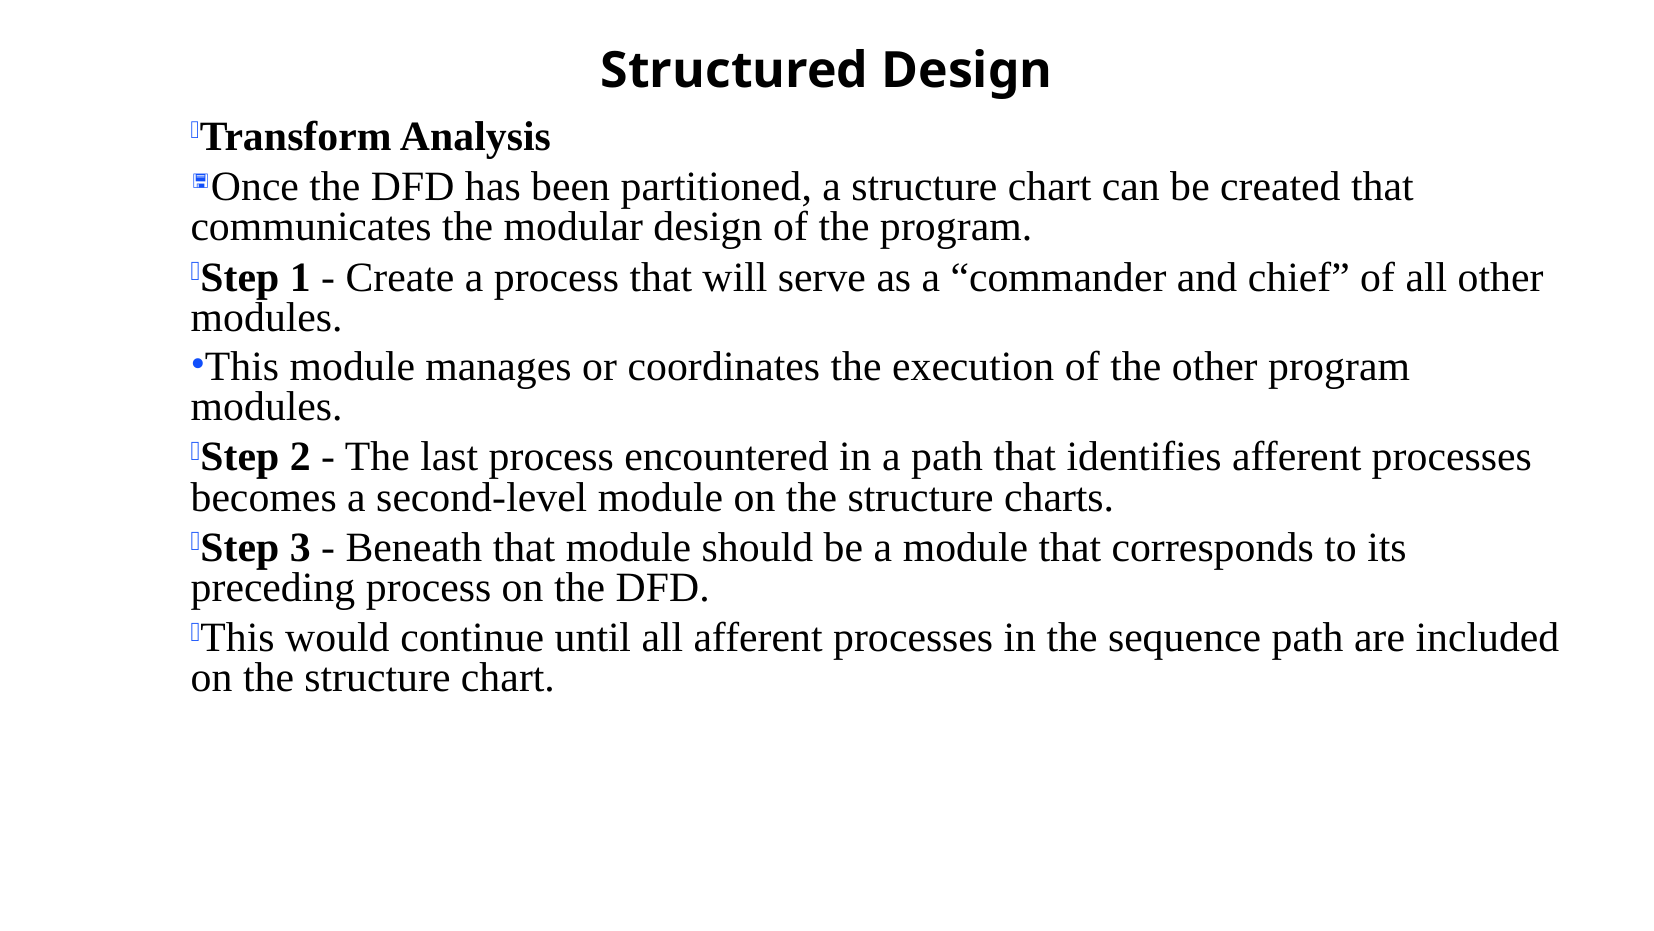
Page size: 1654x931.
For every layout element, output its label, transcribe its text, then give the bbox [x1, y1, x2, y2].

title Structured Design [248, 29, 1406, 93]
list Transform Analysis Once the DFD has been partitioned, a structure chart can be created that communicates the modular design of the program. Step 1 - Create a process that will serve as a “commander and chief” of all other modules. This module manages or coordinates the execution of the other program modules. Step 2 - The last process encountered in a path that identifies afferent processes becomes a second-level module on the structure charts. Step 3 - Beneath that module should be a module that corresponds to its preceding process on the DFD. This would continue until all afferent processes in the sequence path are included on the structure chart. [175, 110, 1582, 710]
